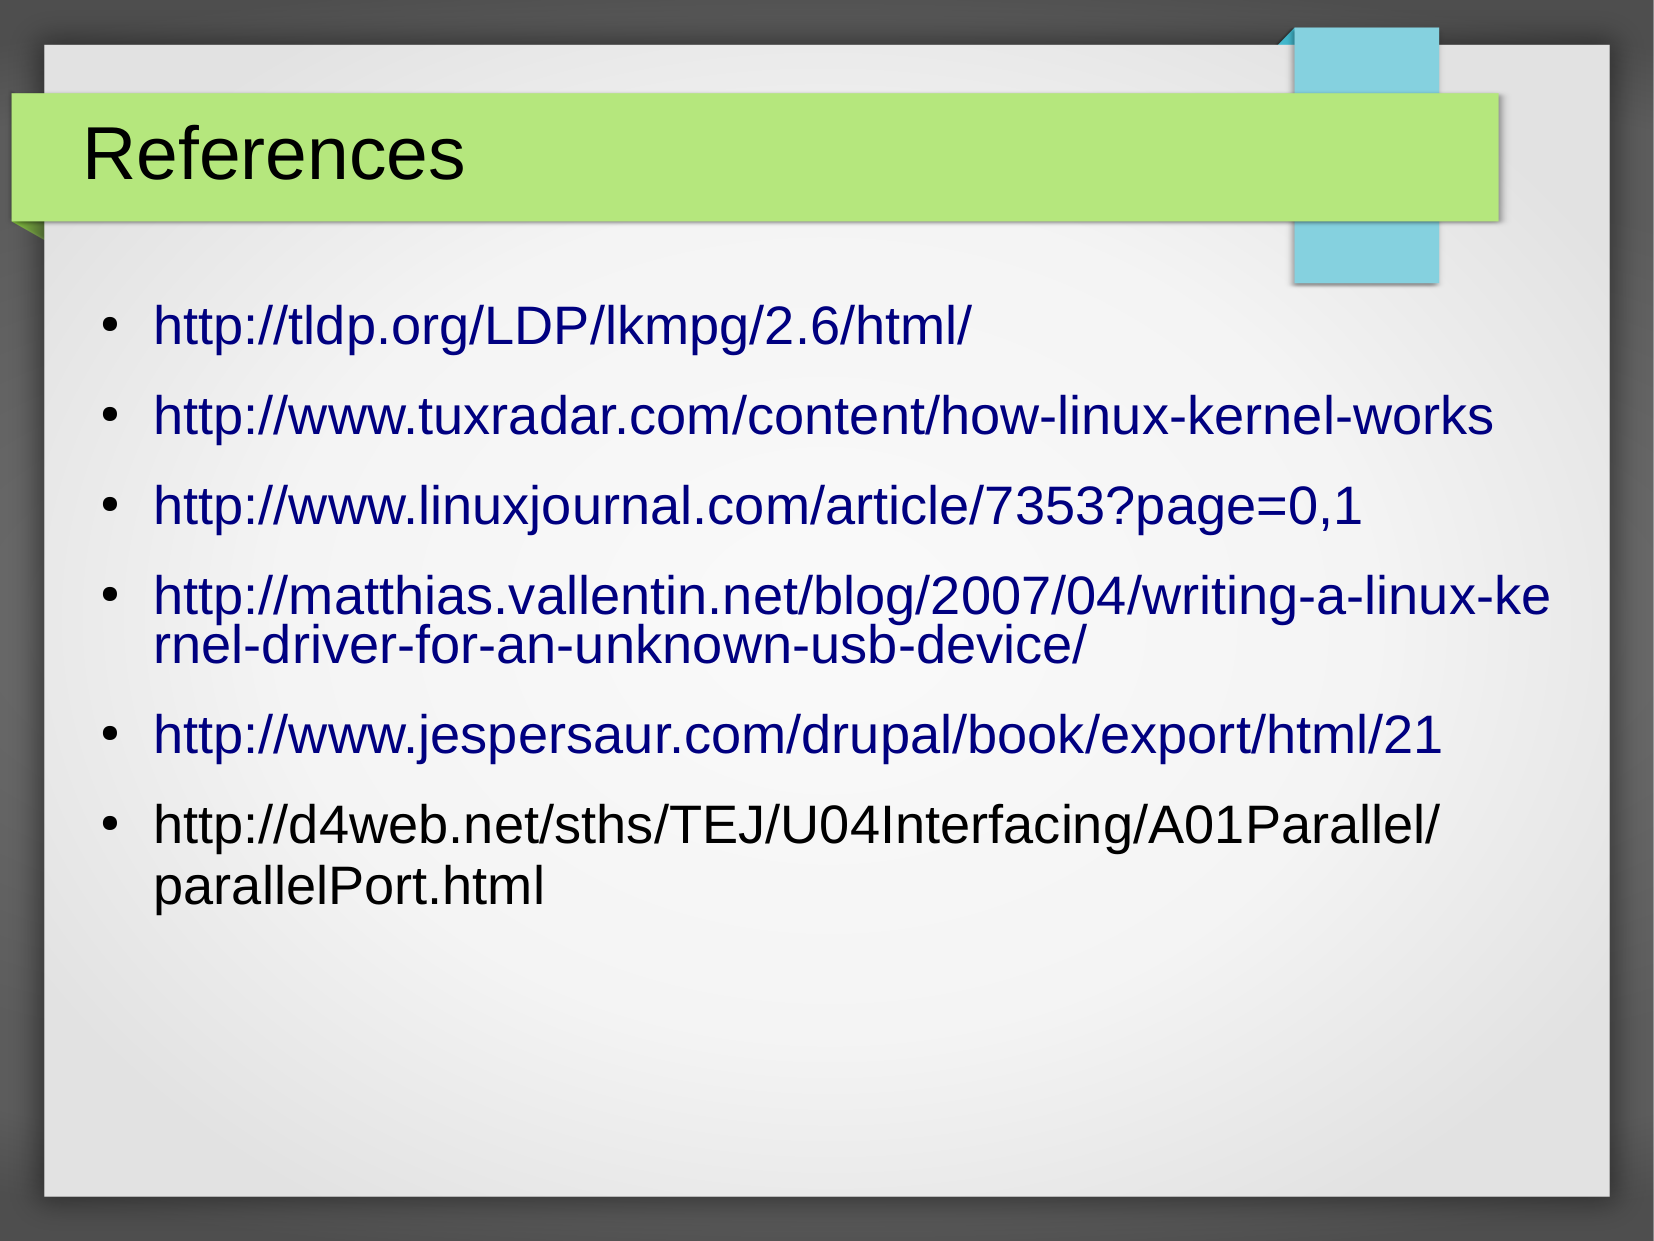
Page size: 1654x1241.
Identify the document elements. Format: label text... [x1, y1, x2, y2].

list http://tldp.org/LDP/lkmpg/2.6/html/ http://www.tuxradar.com/content/how-linux-kernel-works http://www.linuxjournal.com/article/7353?page=0,1 http://matthias.vallentin.net/blog/2007/04/writing-a-linux-kernel-driver-for-an-unknown-usb-device/ http://www.jespersaur.com/drupal/book/export/html/21 http://d4web.net/sths/TEJ/U04Interfacing/A01Parallel/parallelPort.html [82, 295, 1571, 1015]
picture [0, 0, 1654, 1241]
title References [82, 94, 1264, 213]
